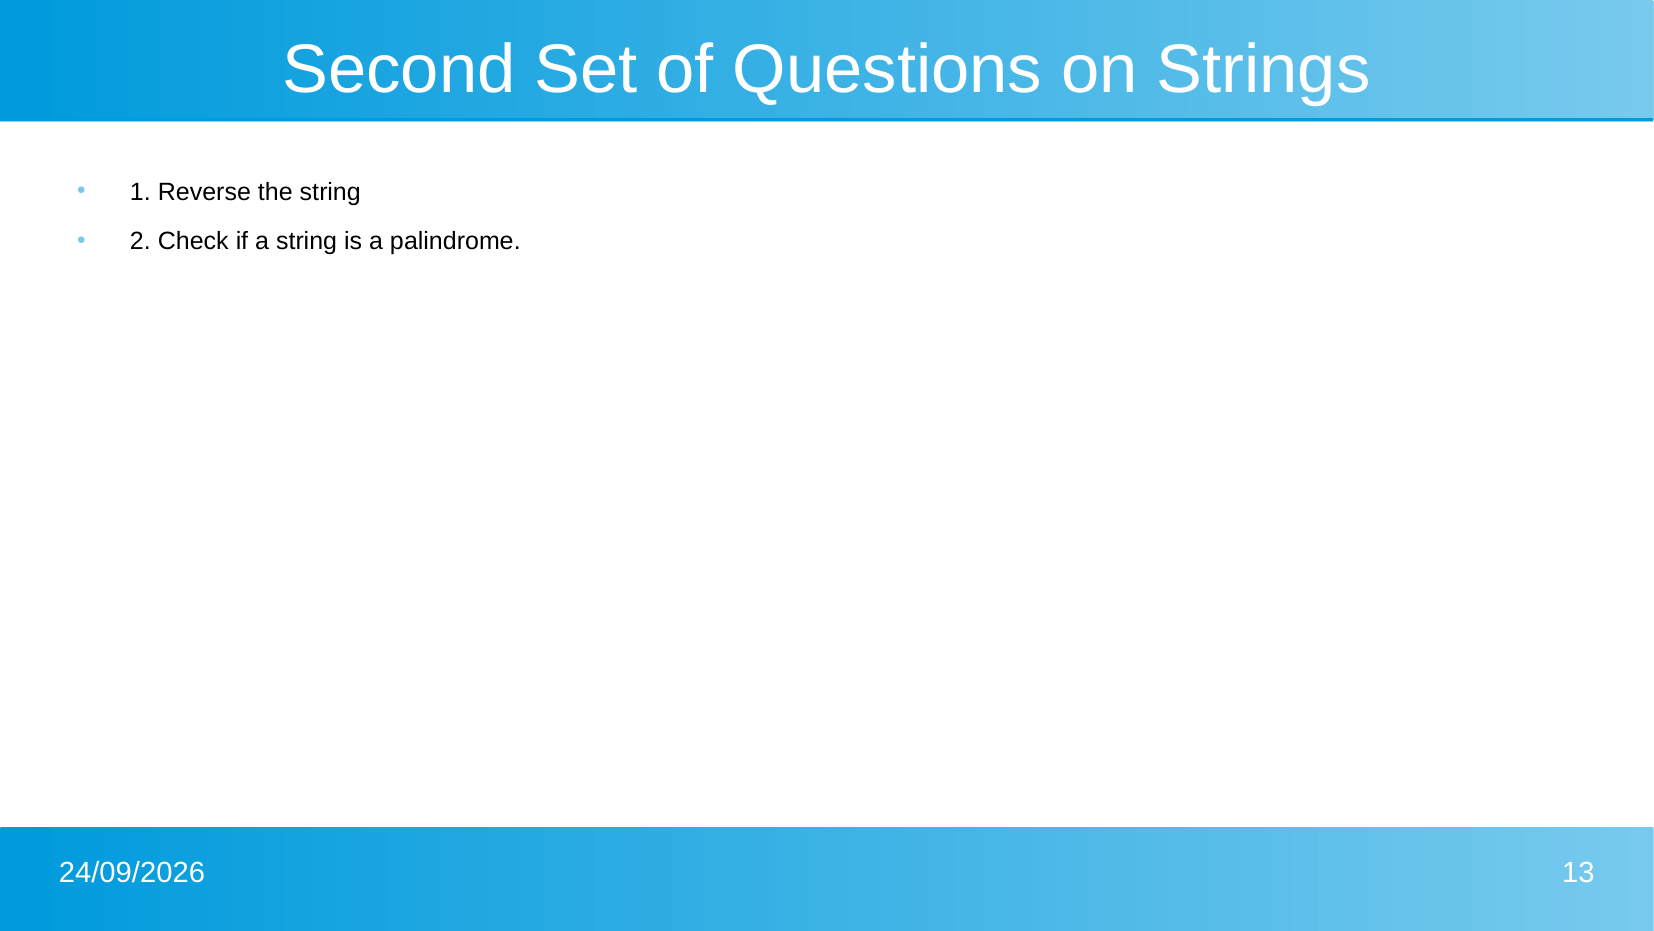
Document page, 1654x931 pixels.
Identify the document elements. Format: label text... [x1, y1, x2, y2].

title Second Set of Questions on Strings [59, 29, 1595, 108]
list 1. Reverse the string 2. Check if a string is a palindrome. [59, 177, 1595, 768]
